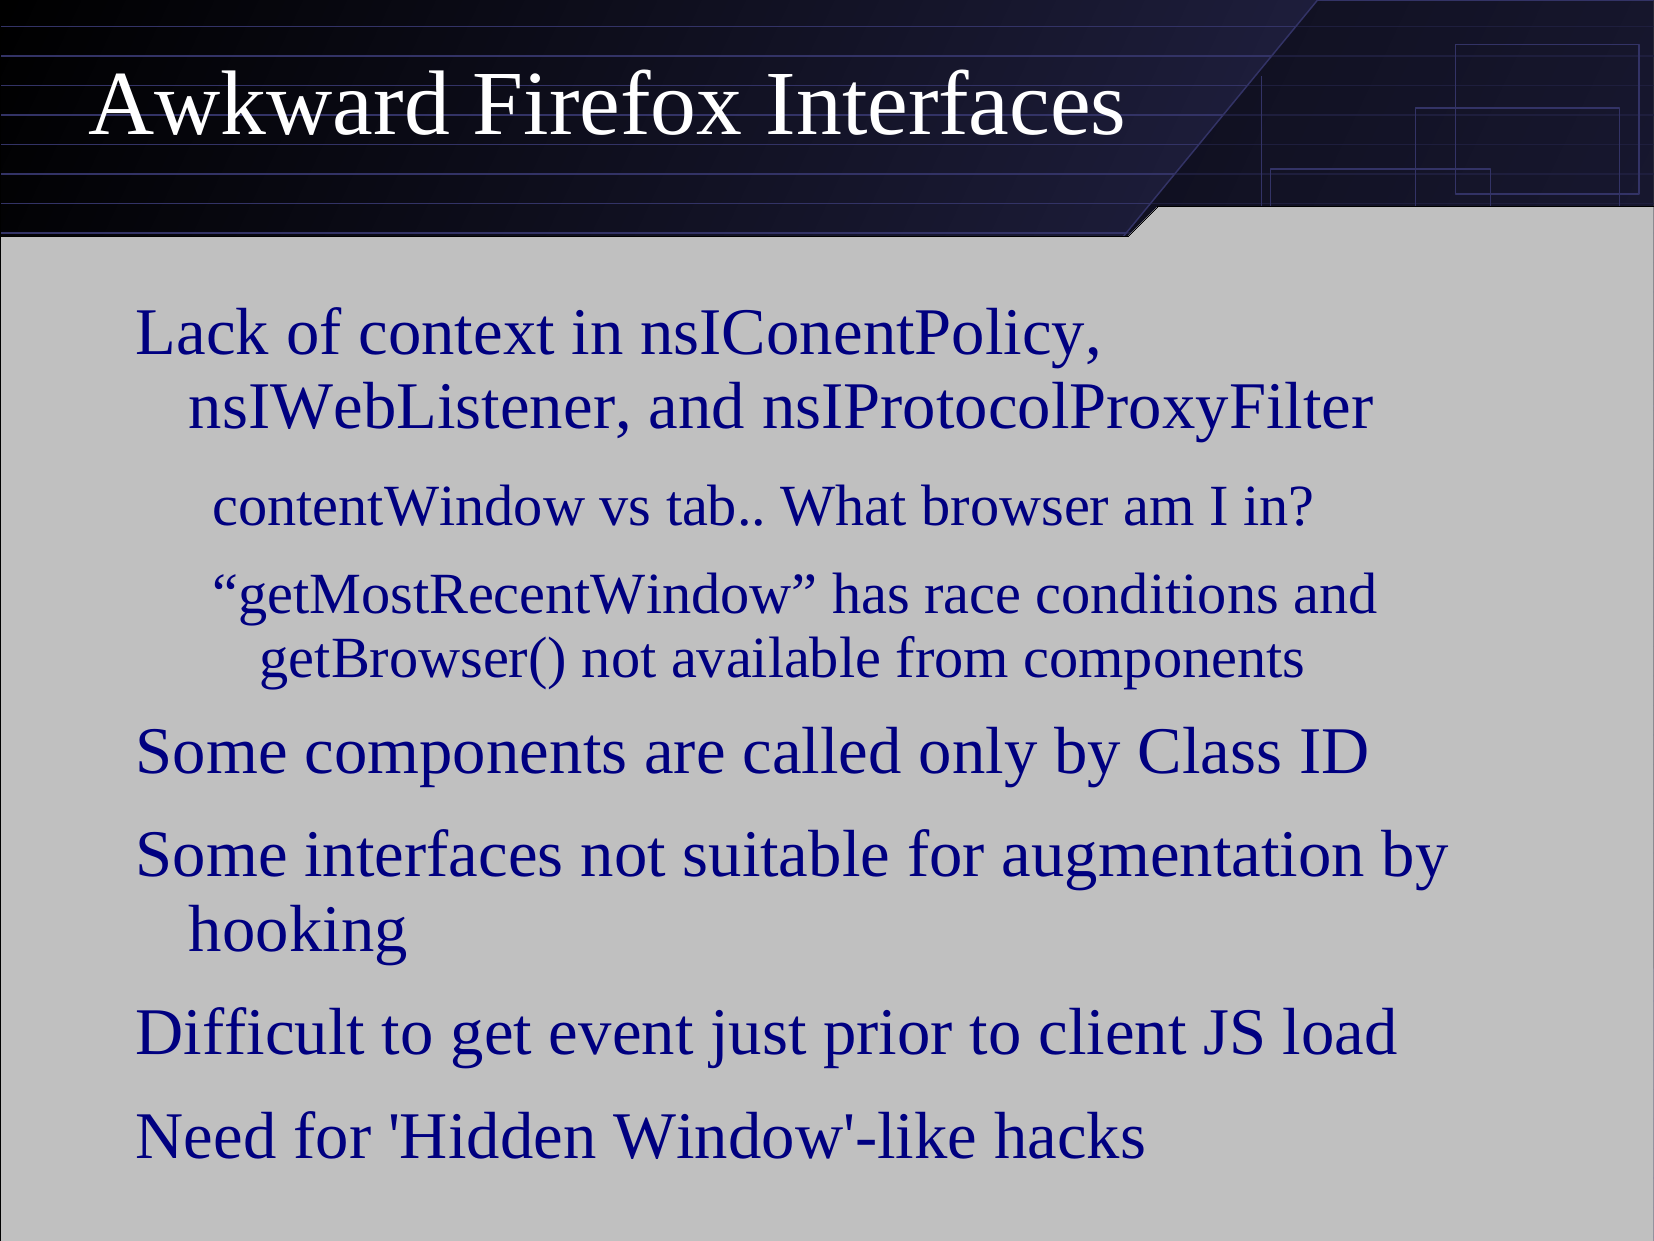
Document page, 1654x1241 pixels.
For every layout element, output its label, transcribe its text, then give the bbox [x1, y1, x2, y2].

list Lack of context in nsIConentPolicy, nsIWebListener, and nsIProtocolProxyFilter contentWindow vs tab.. What browser am I in? “getMostRecentWindow” has race conditions and getBrowser() not available from components Some components are called only by Class ID Some interfaces not suitable for augmentation by hooking Difficult to get event just prior to client JS load Need for 'Hidden Window'-like hacks [118, 295, 1531, 1173]
title Awkward Firefox Interfaces [88, 0, 1501, 208]
